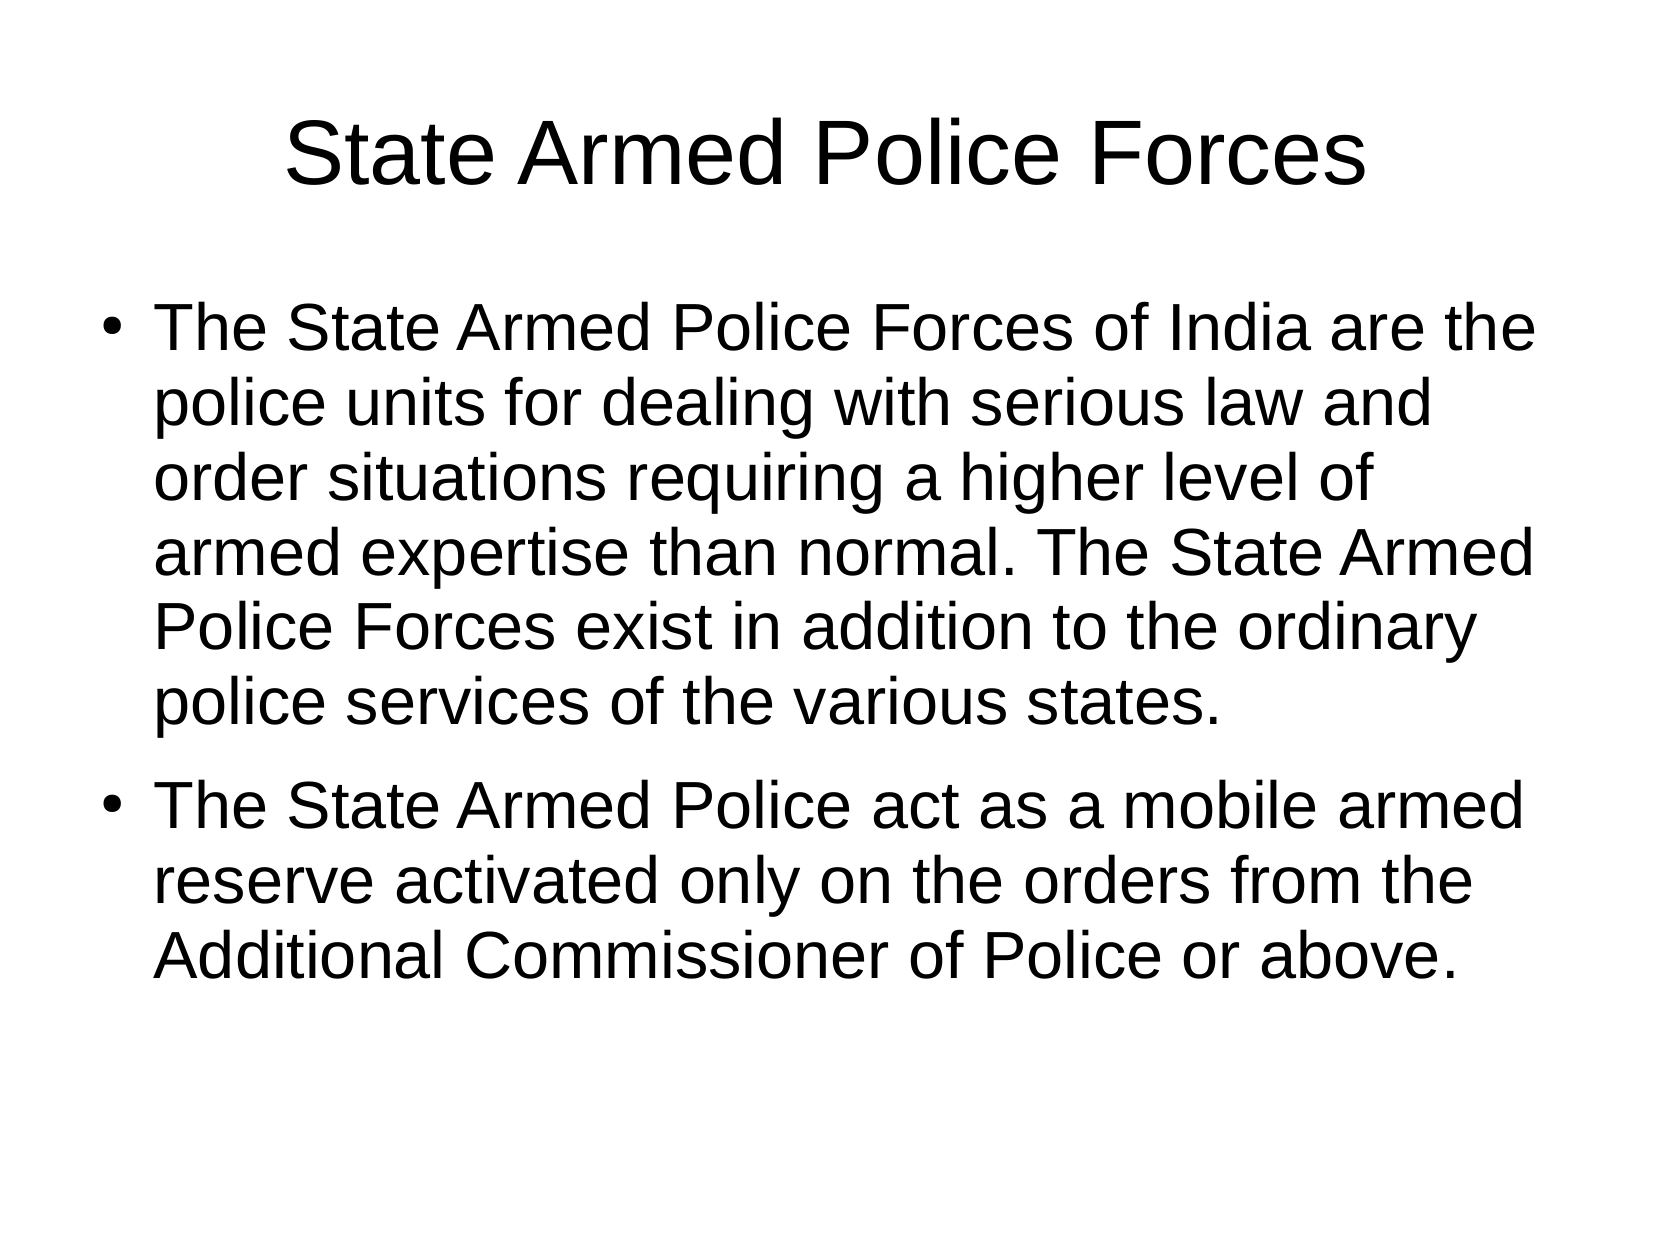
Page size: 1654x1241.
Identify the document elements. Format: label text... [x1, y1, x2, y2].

list The State Armed Police Forces of India are the police units for dealing with serious law and order situations requiring a higher level of armed expertise than normal. The State Armed Police Forces exist in addition to the ordinary police services of the various states. The State Armed Police act as a mobile armed reserve activated only on the orders from the Additional Commissioner of Police or above. [82, 290, 1571, 1010]
title State Armed Police Forces [82, 49, 1571, 257]
